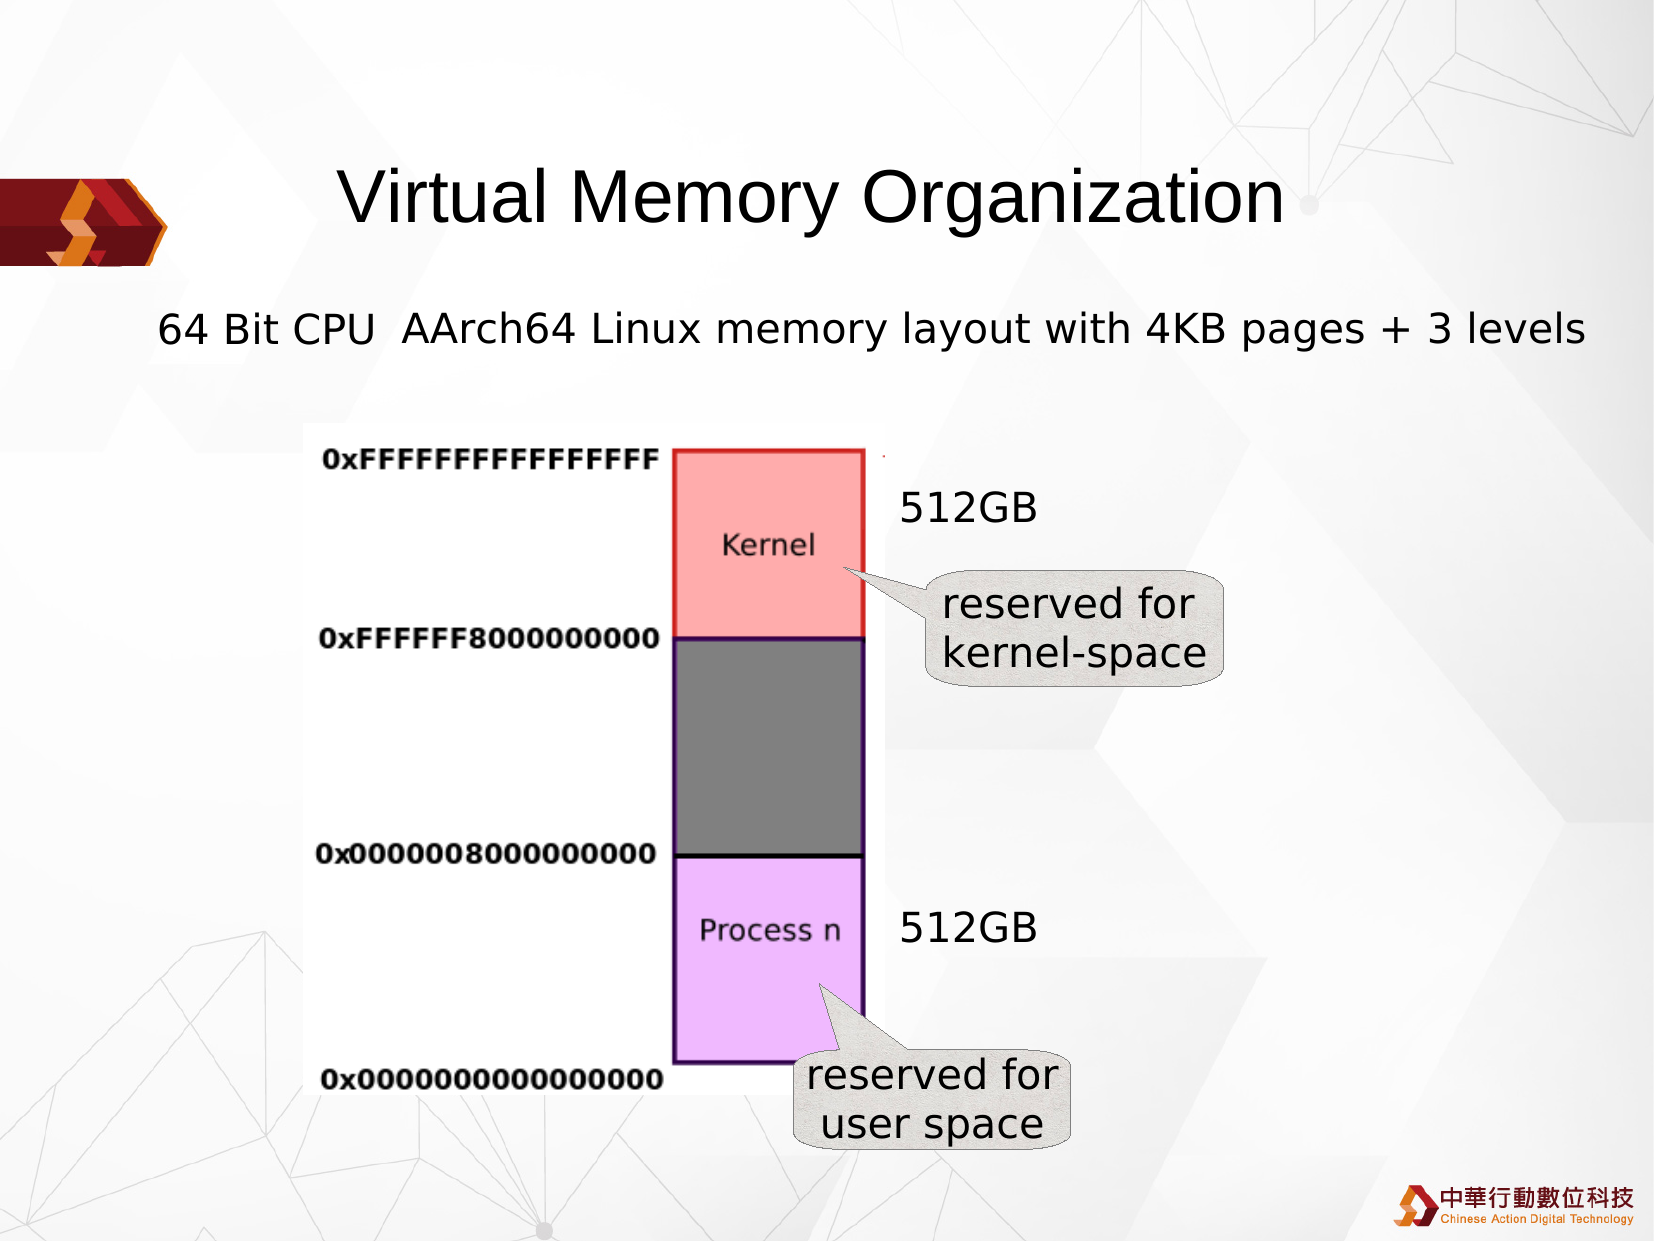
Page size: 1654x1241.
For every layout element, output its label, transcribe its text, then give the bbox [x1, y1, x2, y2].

text_box 512GB [884, 476, 1081, 543]
text_box reserved for user space [793, 983, 1071, 1150]
text_box 512GB [884, 896, 1096, 972]
text_box reserved for kernel-space [843, 567, 1224, 687]
text_box AArch64 Linux memory layout with 4KB pages + 3 levels [386, 297, 1636, 375]
text_box 64 Bit CPU [142, 297, 386, 364]
picture [0, 0, 1654, 1241]
title Virtual Memory Organization [117, 112, 1506, 280]
